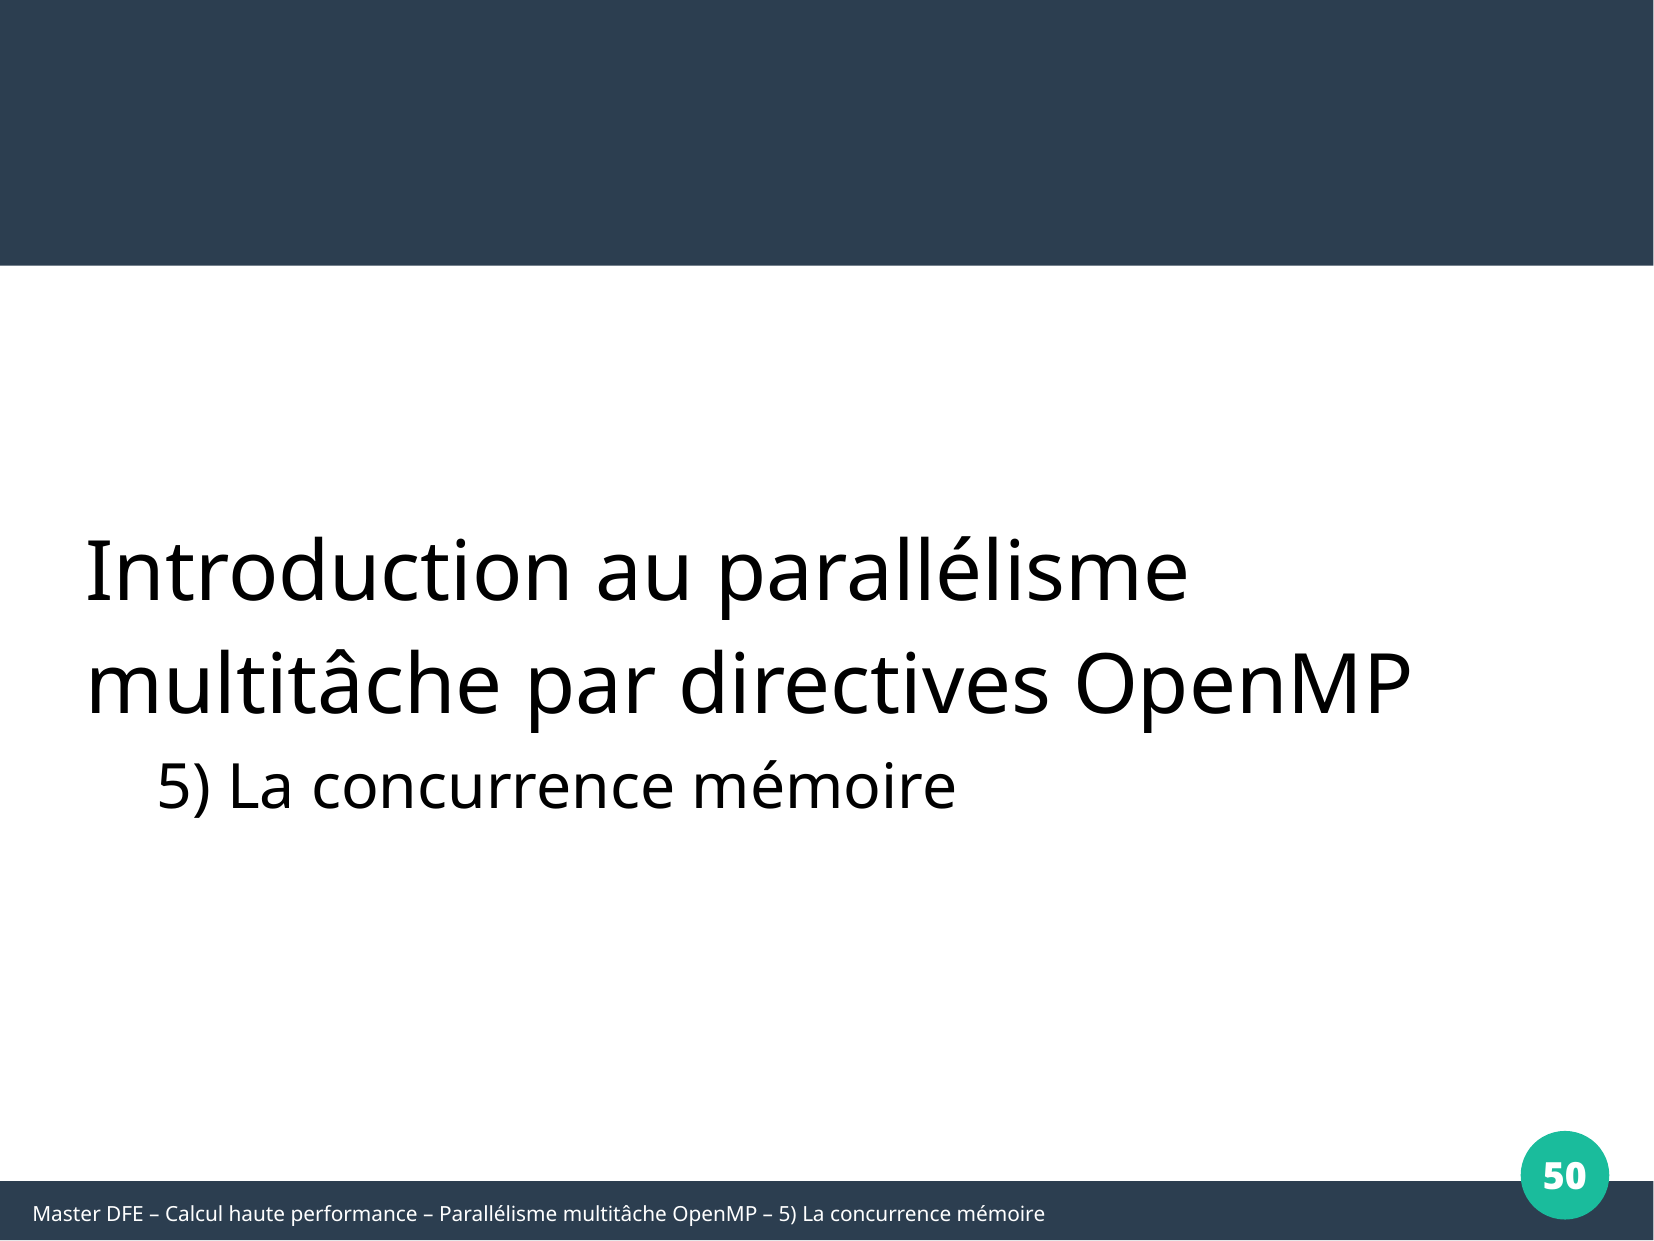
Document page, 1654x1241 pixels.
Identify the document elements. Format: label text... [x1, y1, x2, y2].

text_box 5) La concurrence mémoire [141, 734, 1607, 869]
text_box Introduction au parallélisme multitâche par directives OpenMP [70, 503, 1583, 745]
text_box Master DFE – Calcul haute performance – Parallélisme multitâche OpenMP – 5) La concurrence mémoire [17, 1191, 1436, 1235]
